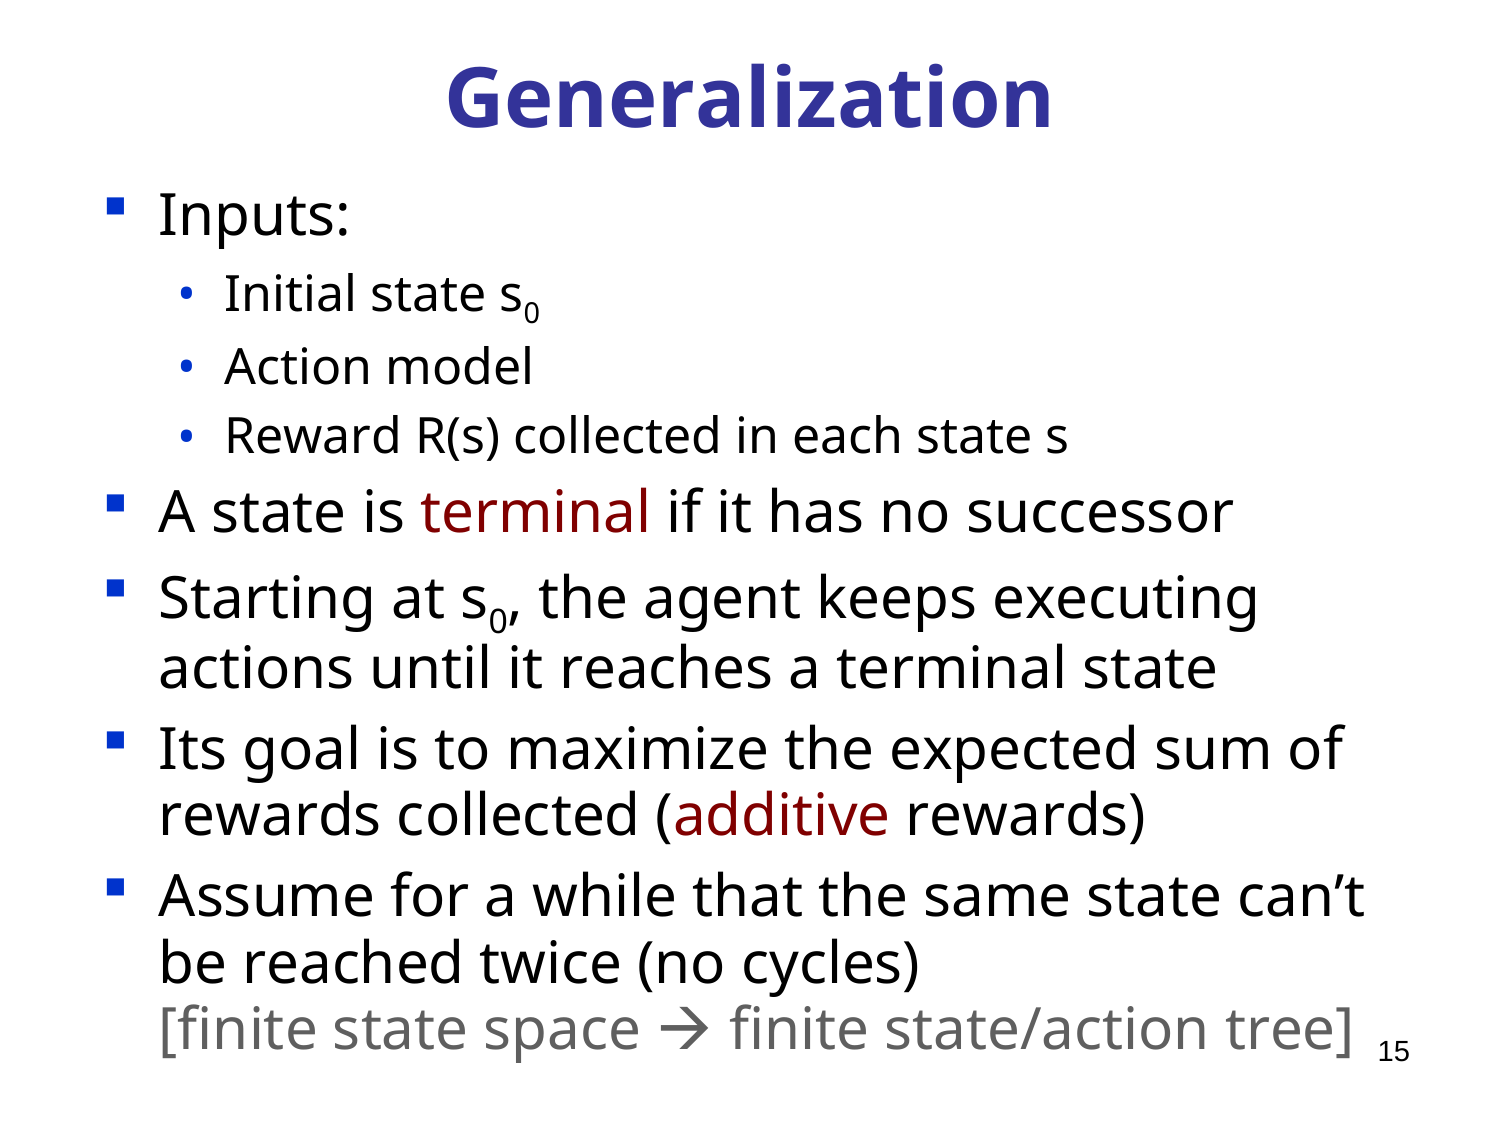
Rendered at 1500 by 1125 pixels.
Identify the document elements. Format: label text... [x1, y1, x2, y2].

title Generalization [75, 0, 1426, 188]
list Inputs: Initial state s0 Action model Reward R(s) collected in each state s A state is terminal if it has no successor Starting at s0, the agent keeps executing actions until it reaches a terminal state Its goal is to maximize the expected sum of rewards collected (additive rewards) Assume for a while that the same state can’t be reached twice (no cycles) [finite state space  finite state/action tree] [87, 174, 1450, 1125]
text_box <number> [1074, 1024, 1426, 1103]
